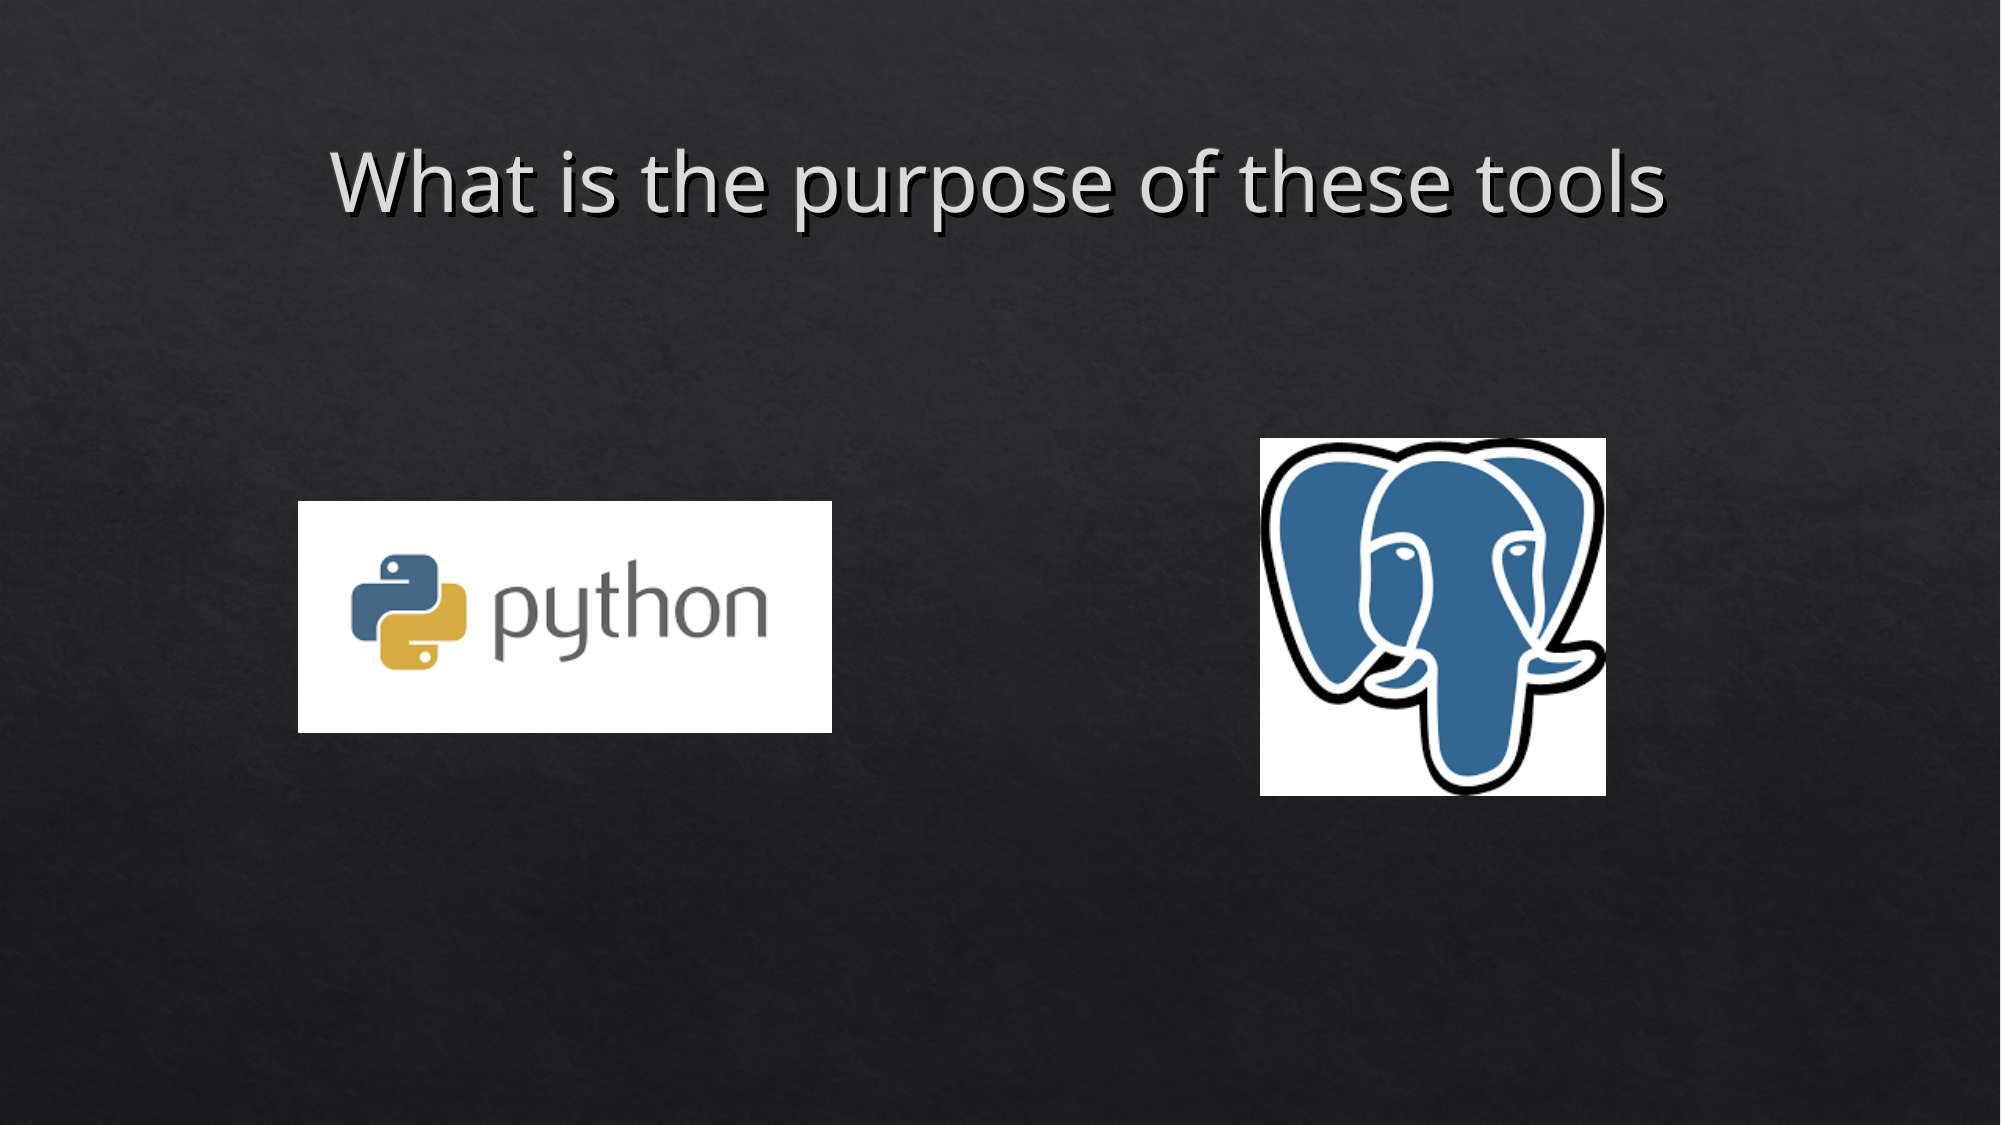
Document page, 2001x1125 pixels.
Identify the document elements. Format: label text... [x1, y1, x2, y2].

title What is the purpose of these tools [149, 99, 1849, 260]
picture [1260, 438, 1606, 796]
picture [298, 501, 832, 733]
